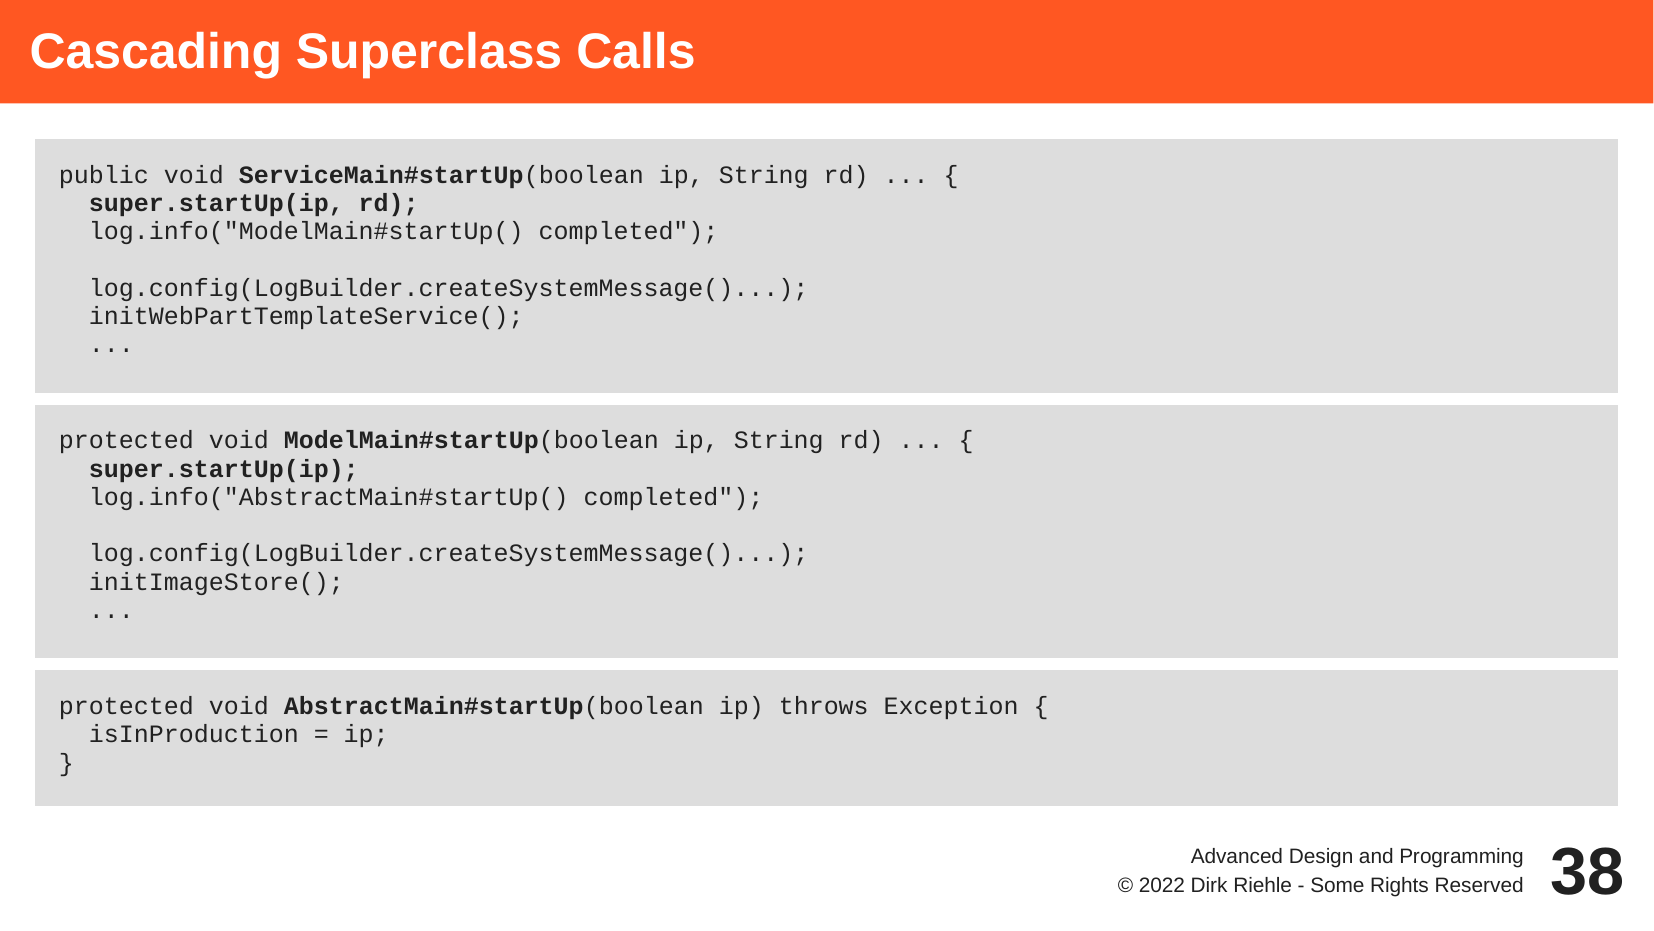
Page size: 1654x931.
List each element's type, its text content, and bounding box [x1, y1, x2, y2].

list protected void ModelMain#startUp(boolean ip, String rd) ... { super.startUp(ip); log.info("AbstractMain#startUp() completed"); log.config(LogBuilder.createSystemMessage()...); initImageStore(); ... [29, 398, 1625, 658]
list public void ServiceMain#startUp(boolean ip, String rd) ... { super.startUp(ip, rd); log.info("ModelMain#startUp() completed"); log.config(LogBuilder.createSystemMessage()...); initWebPartTemplateService(); ... [29, 132, 1625, 393]
title Cascading Superclass Calls [0, 0, 1654, 104]
list protected void AbstractMain#startUp(boolean ip) throws Exception { isInProduction = ip; } [29, 664, 1625, 813]
